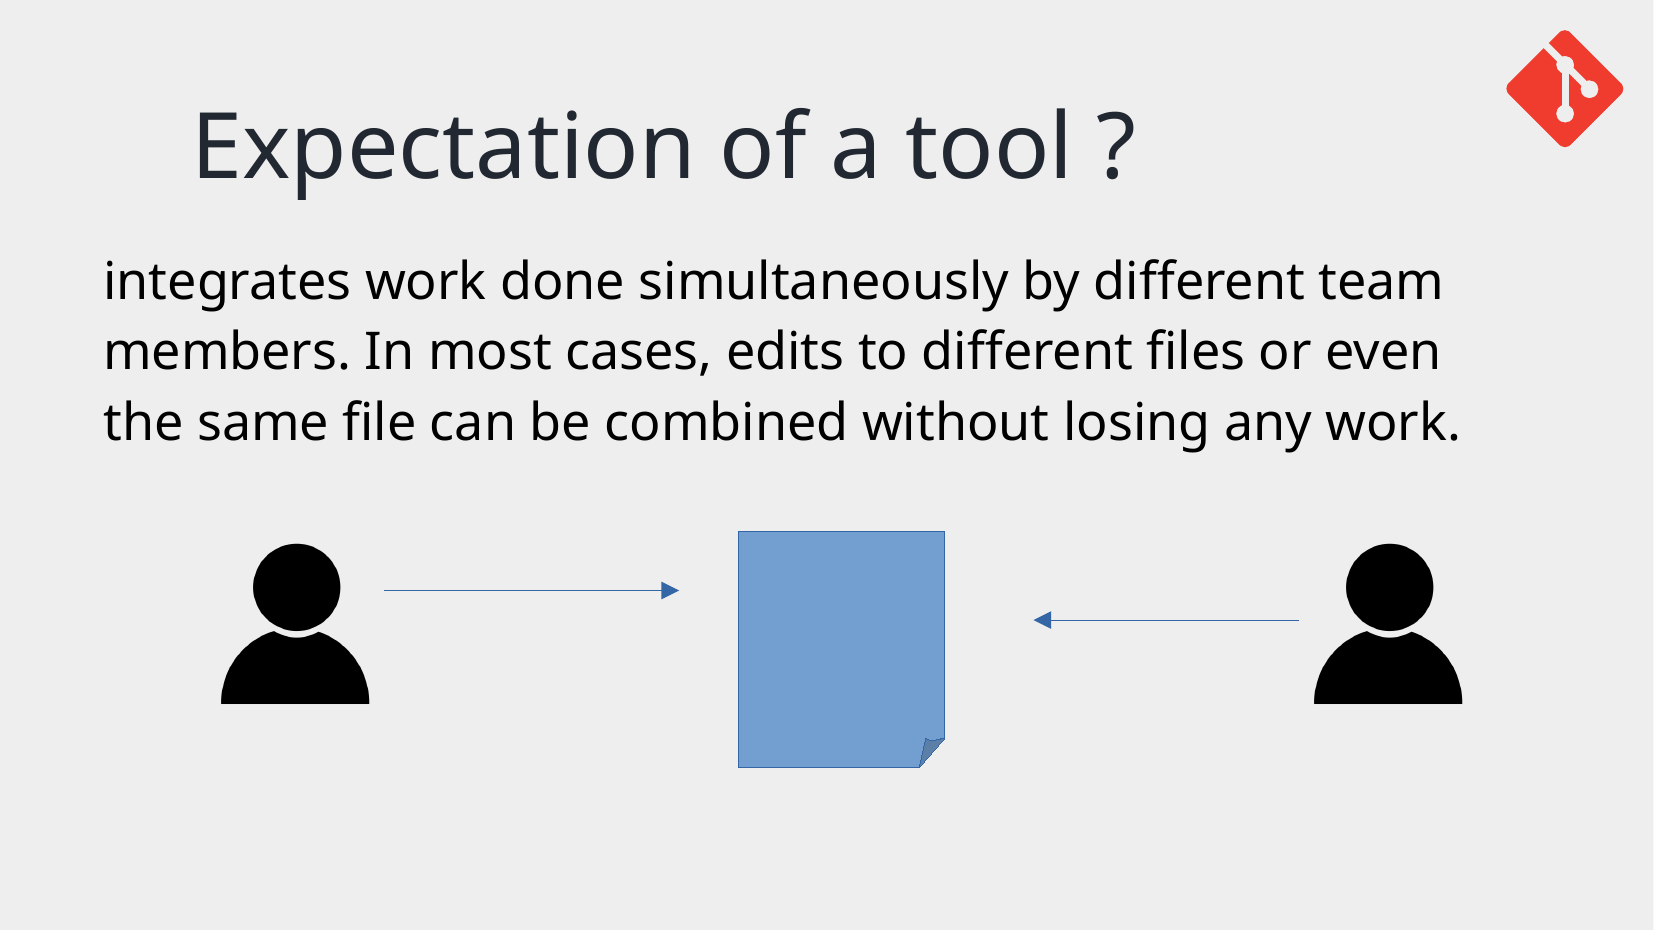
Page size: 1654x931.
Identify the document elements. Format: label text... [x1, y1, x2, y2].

picture [1505, 29, 1625, 148]
picture [1299, 531, 1477, 709]
text_box [738, 531, 945, 768]
text_box integrates work done simultaneously by different team members. In most cases, edits to different files or even the same file can be combined without losing any work. [88, 236, 1536, 426]
title Expectation of a tool ? [23, 29, 1329, 257]
picture [206, 531, 384, 709]
